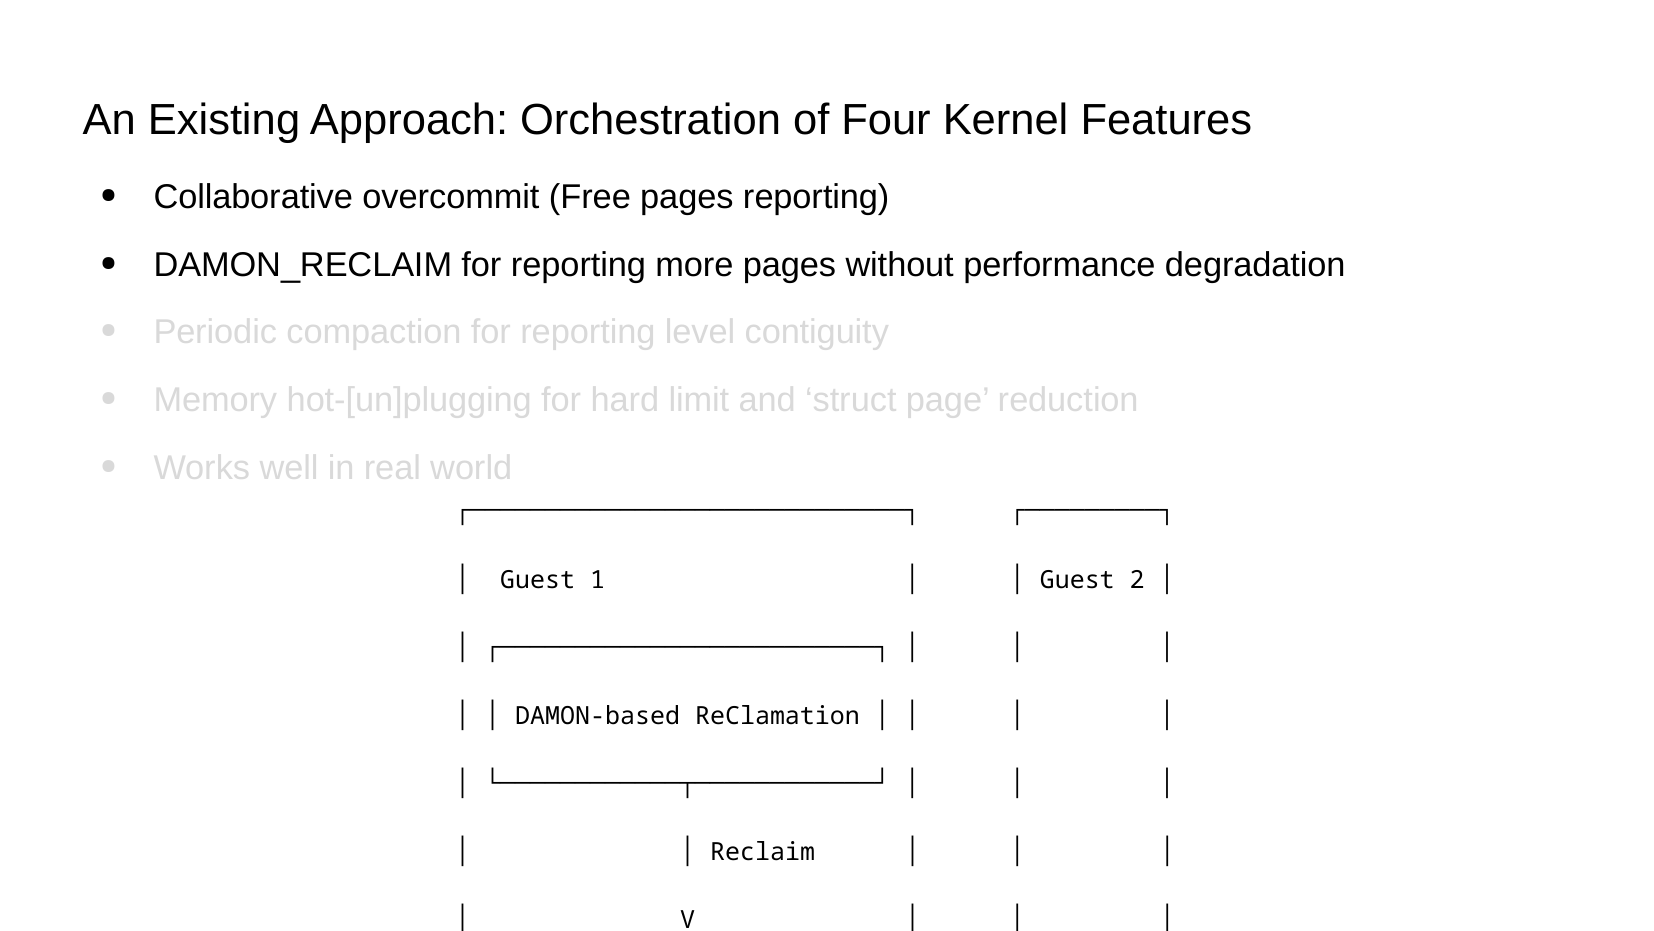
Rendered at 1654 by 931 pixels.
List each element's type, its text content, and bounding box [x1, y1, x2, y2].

title An Existing Approach: Orchestration of Four Kernel Features [82, 81, 1571, 157]
text_box [75, 300, 1486, 481]
text_box ┌─────────────────────────────┐ ┌─────────┐ │ Guest 1 │ │ Guest 2 │ │ ┌─────────────────────────┐ │ │ │ │ │ DAMON-based ReClamation │ │ │ │ │ └────────────┬────────────┘ │ │ │ │ │ Reclaim │ │ │ │ V │ │ │ │ ┌─────────────────────────┐ │ │ │ │ │ Free pages reporting │ │ │ │ │ └────────────┬────────────┘ │ │ │ │ │ │ │ │ └──────────────┼──────────────┘ └─────────┘ │ Report reclaimed ^ V (free) pages │ Alloc Guest 1 ┌───────────────────────────────┐ │ freed memory │ Host ├─────────┘ └───────────────────────────────┘ [425, 485, 1208, 926]
list Collaborative overcommit (Free pages reporting) DAMON_RECLAIM for reporting more pages without performance degradation Periodic compaction for reporting level contiguity Memory hot-[un]plugging for hard limit and ‘struct page’ reduction Works well in real world [82, 177, 1571, 833]
